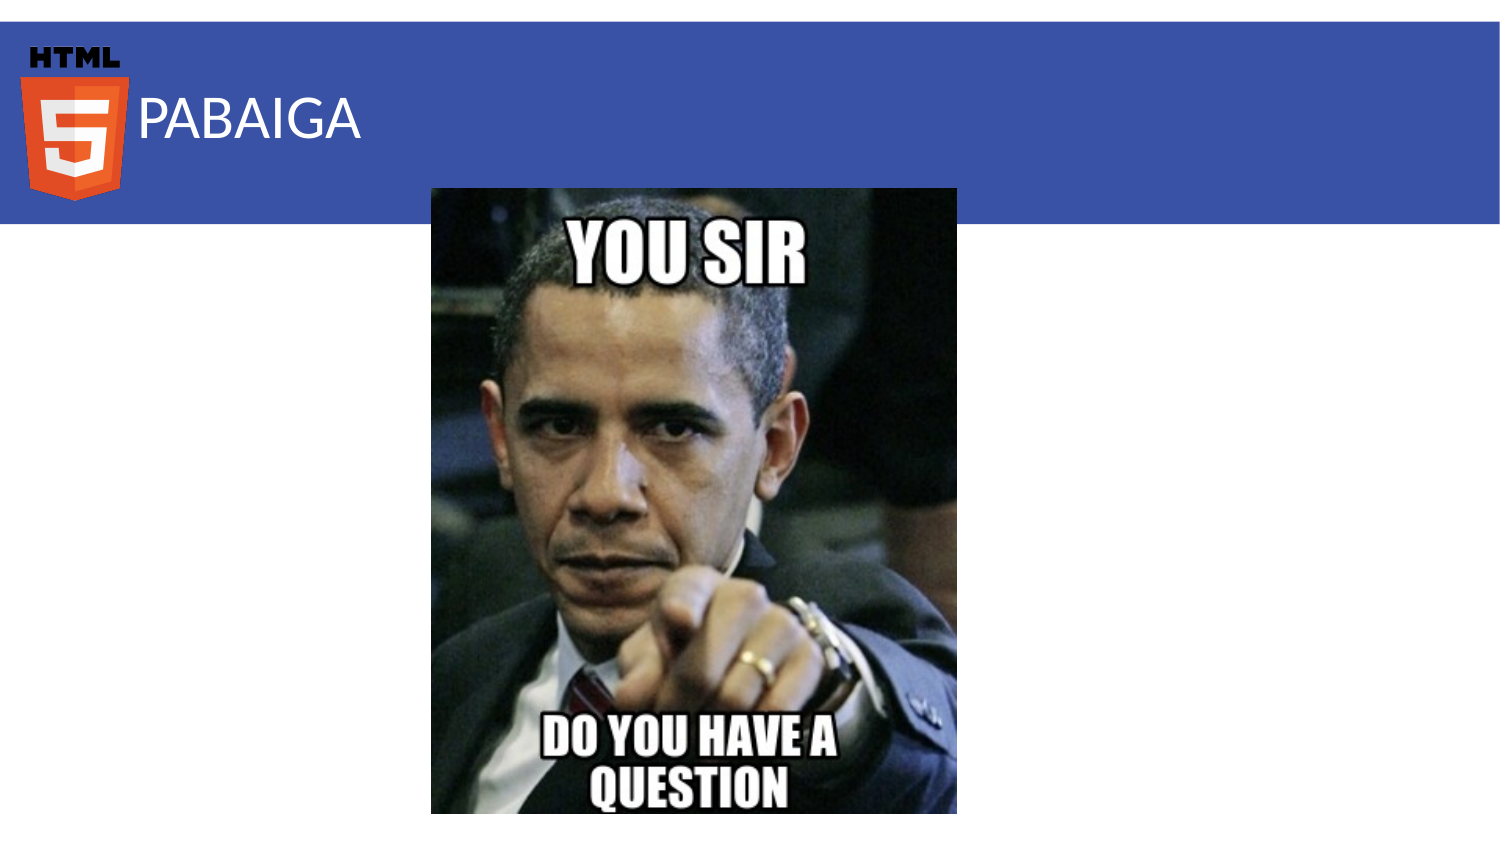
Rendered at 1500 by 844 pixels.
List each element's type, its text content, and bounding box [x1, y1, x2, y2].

picture [431, 188, 957, 814]
title PABAIGA [122, 72, 1500, 167]
picture [20, 46, 130, 201]
